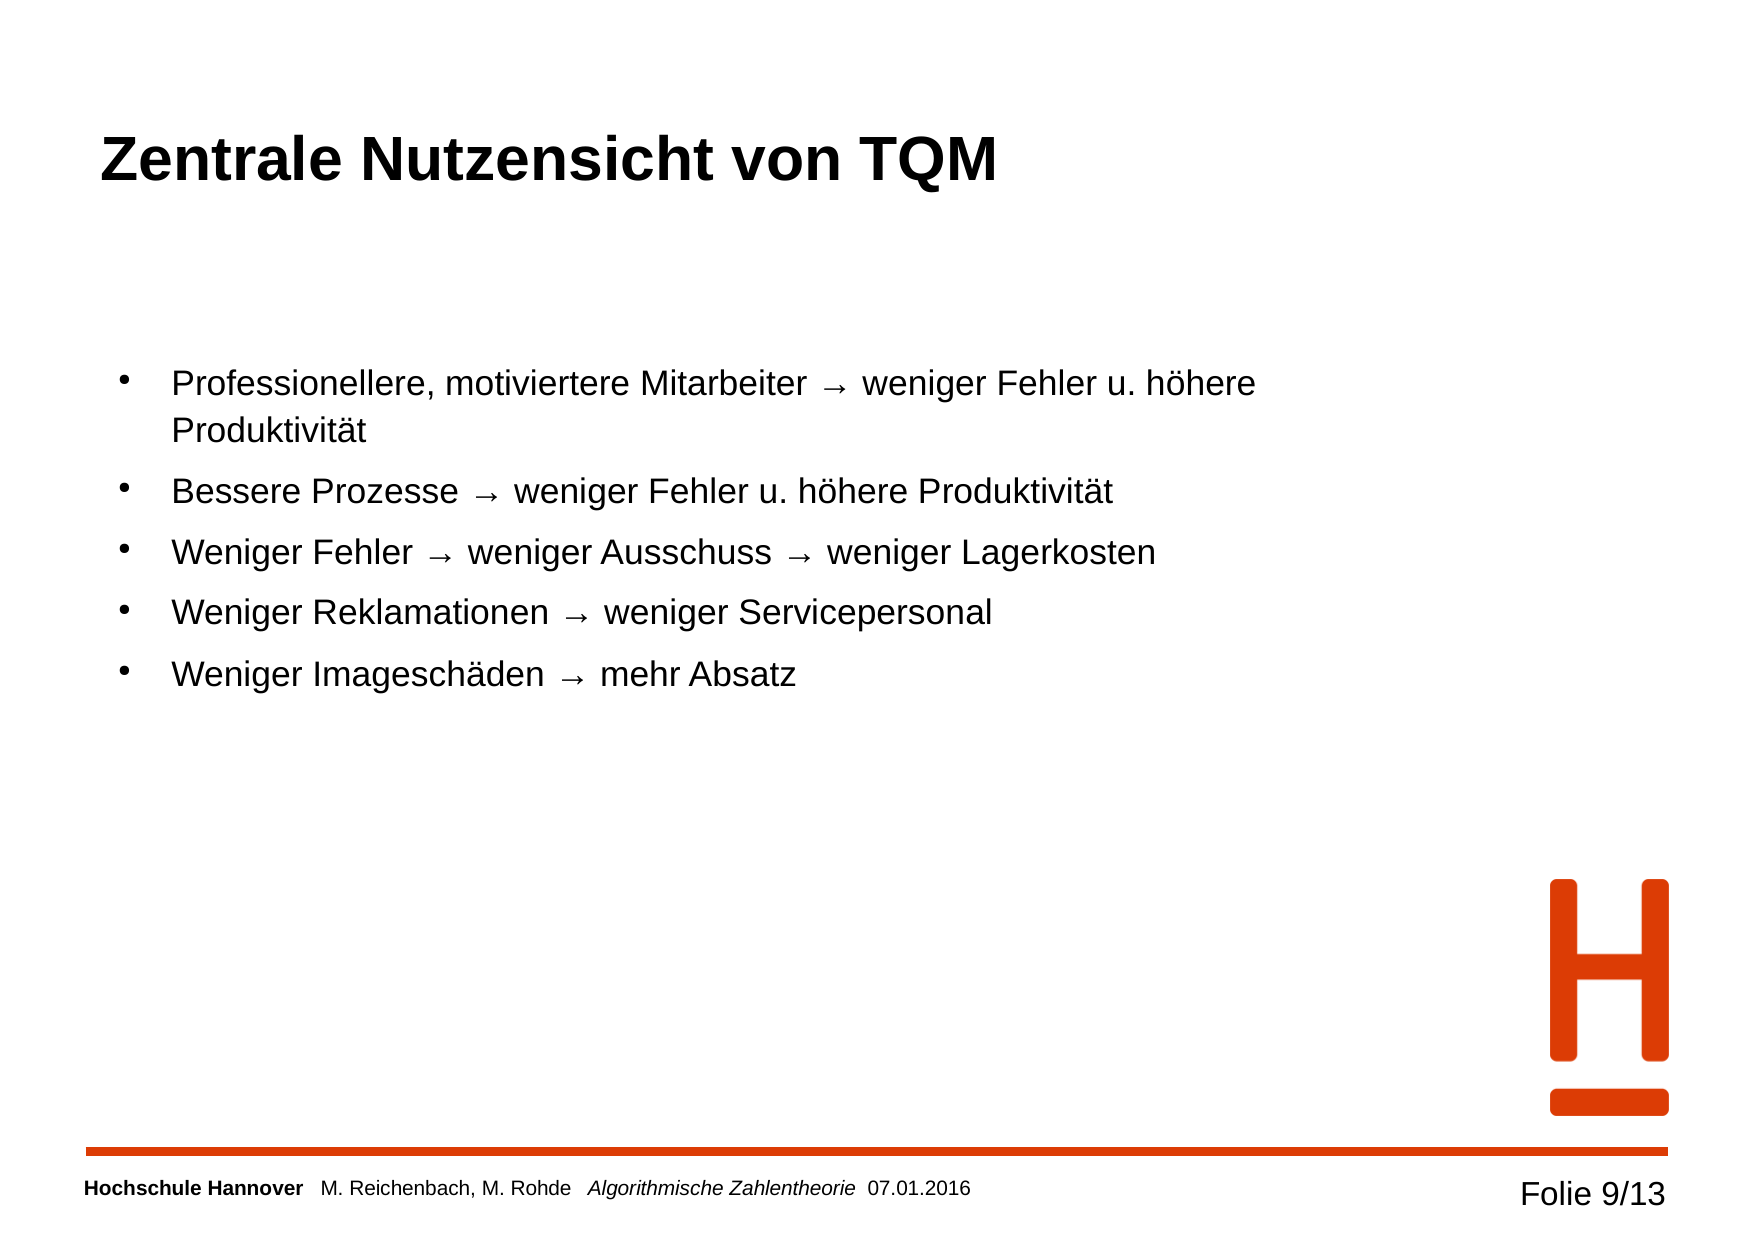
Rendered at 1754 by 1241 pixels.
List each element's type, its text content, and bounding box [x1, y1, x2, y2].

picture [1550, 879, 1669, 1116]
title Zentrale Nutzensicht von TQM [85, 110, 1669, 266]
list Professionellere, motiviertere Mitarbeiter → weniger Fehler u. höhere Produktivität Bessere Prozesse → weniger Fehler u. höhere Produktivität Weniger Fehler → weniger Ausschuss → weniger Lagerkosten Weniger Reklamationen → weniger Servicepersonal Weniger Imageschäden → mehr Absatz [85, 348, 1468, 1087]
